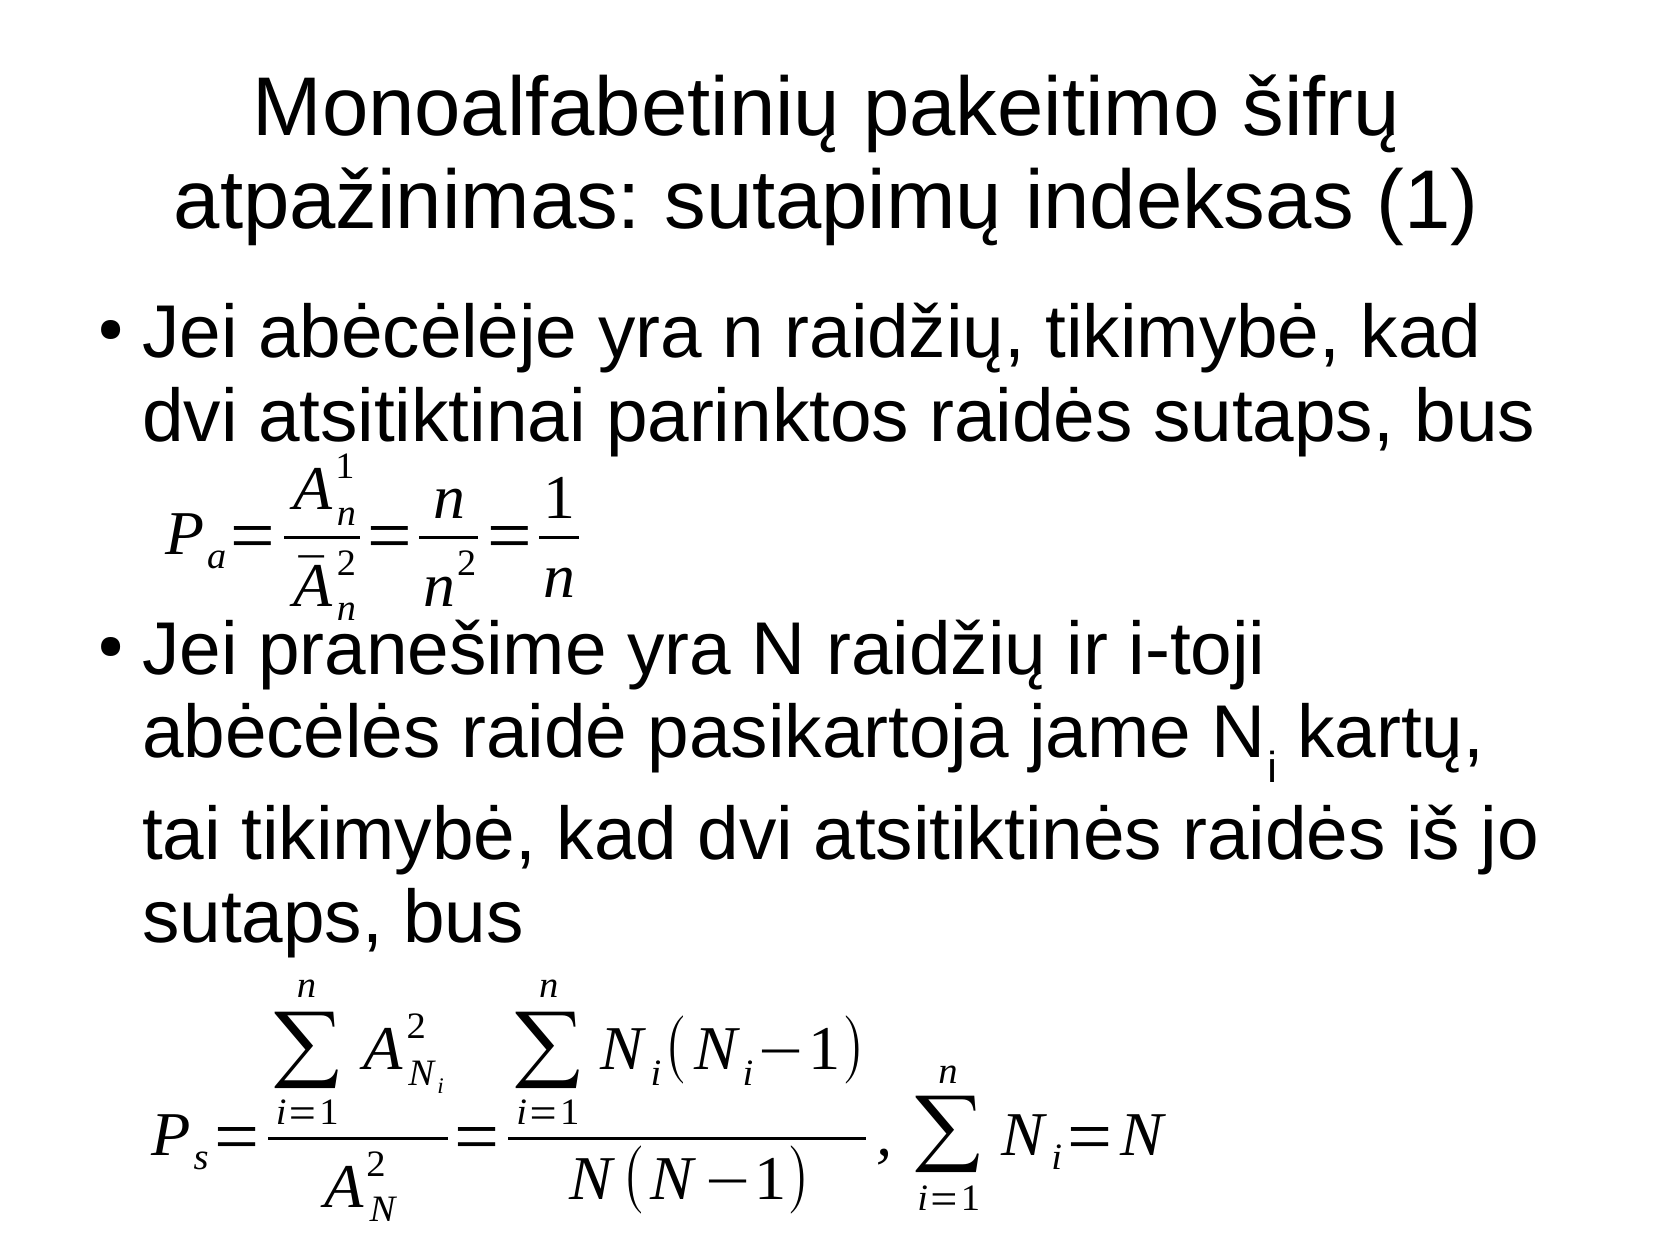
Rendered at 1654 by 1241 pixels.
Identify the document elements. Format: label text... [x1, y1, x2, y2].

list Jei abėcėlėje yra n raidžių, tikimybė, kad dvi atsitiktinai parinktos raidės sutaps, bus Jei pranešime yra N raidžių ir i-toji abėcėlės raidė pasikartoja jame Ni kartų, tai tikimybė, kad dvi atsitiktinės raidės iš jo sutaps, bus [82, 290, 1571, 1010]
title Monoalfabetinių pakeitimo šifrų atpažinimas: sutapimų indeksas (1) [82, 49, 1571, 257]
chart [155, 445, 589, 629]
chart [141, 965, 1176, 1230]
